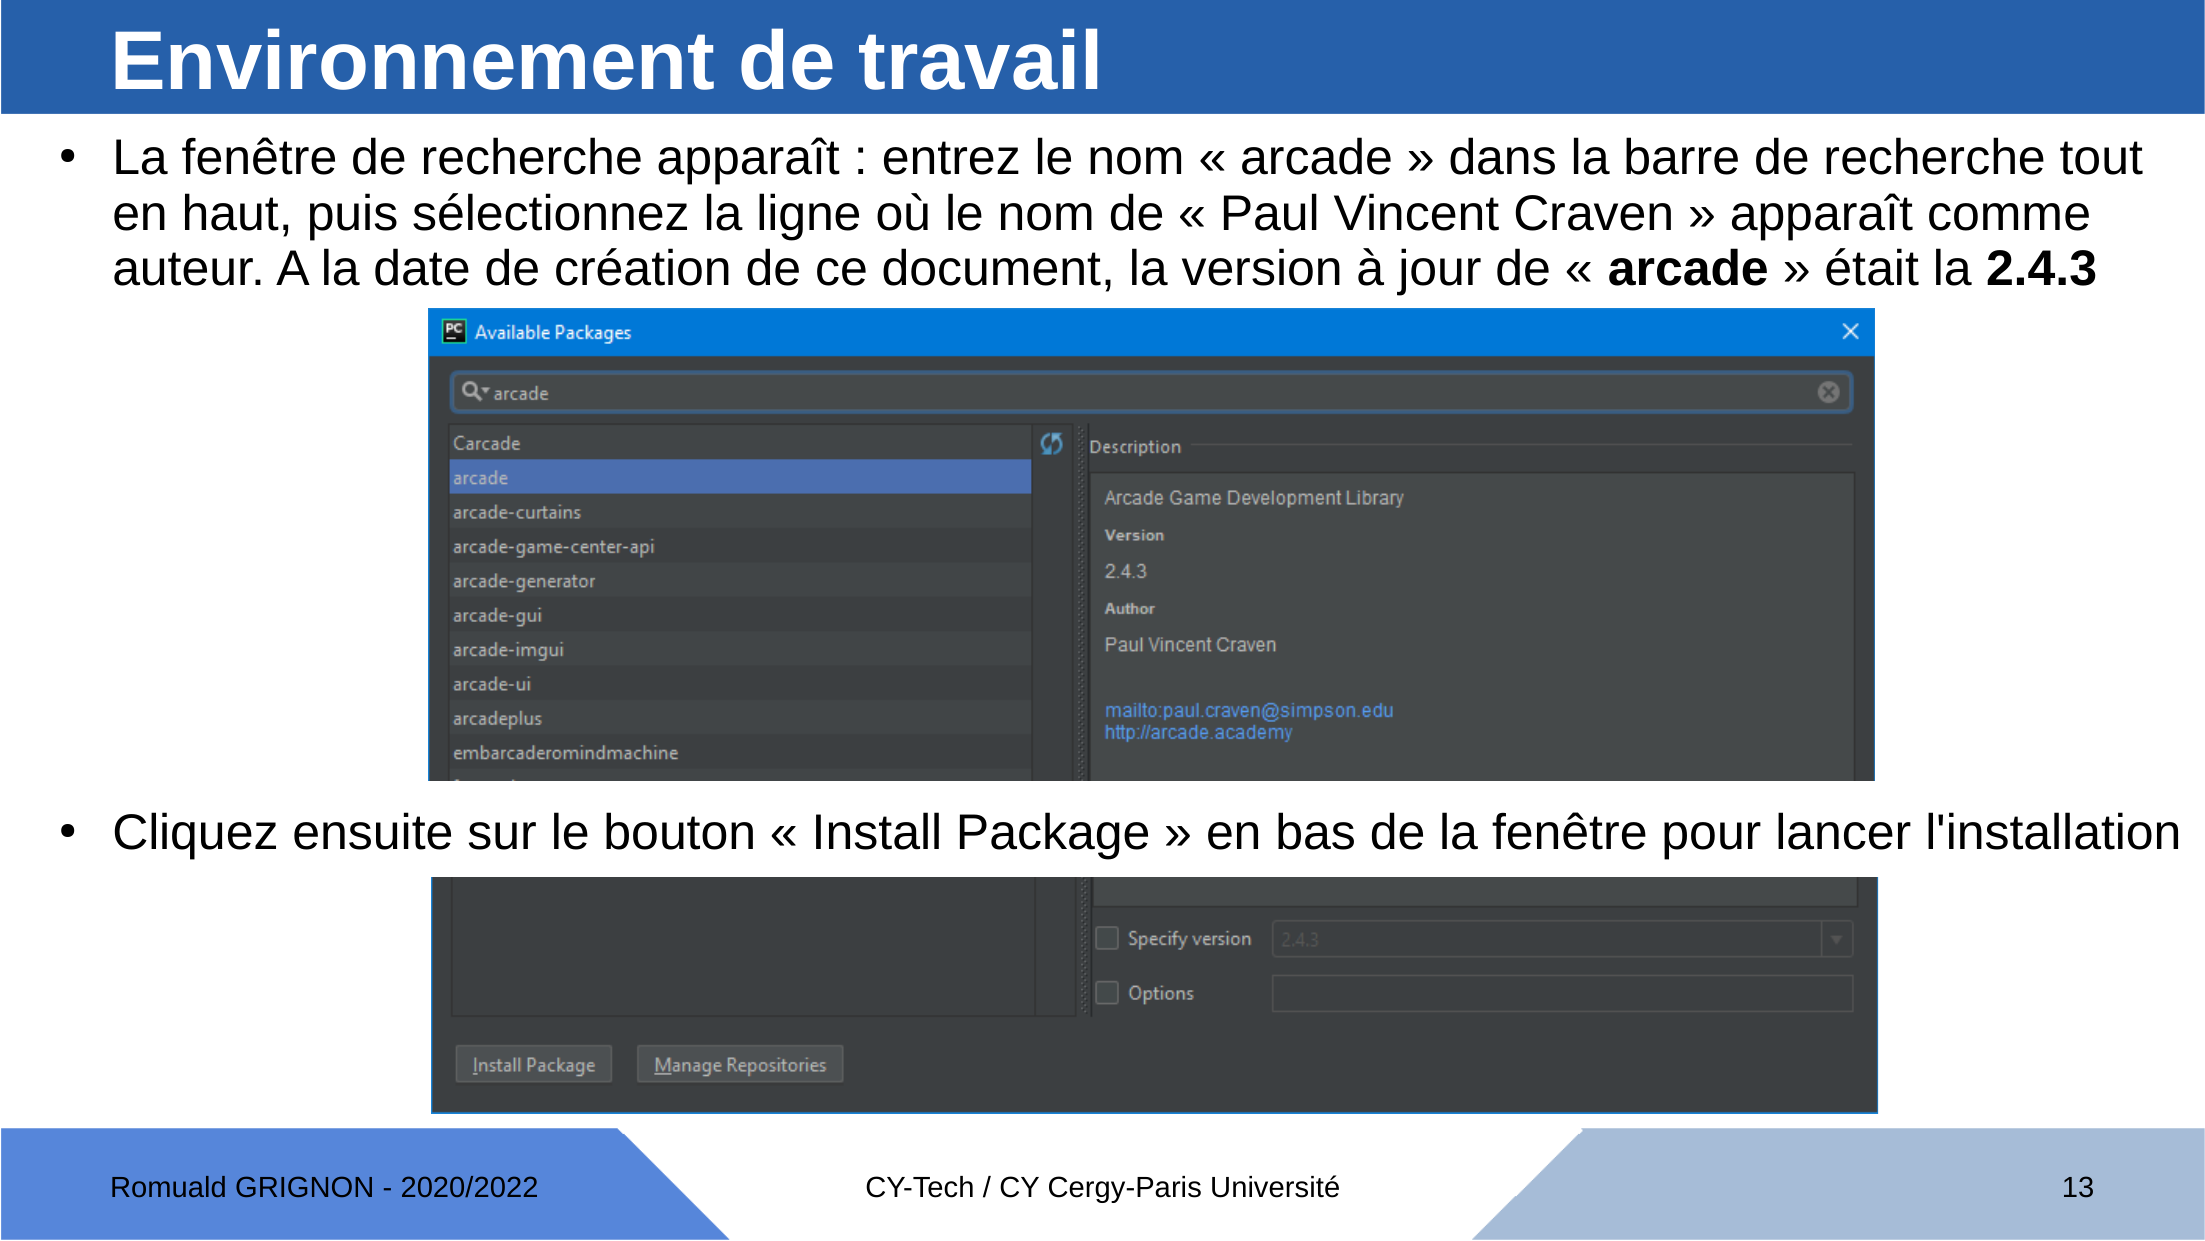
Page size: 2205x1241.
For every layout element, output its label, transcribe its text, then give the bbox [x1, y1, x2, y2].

title Environnement de travail [110, 49, 2095, 199]
picture [0, 0, 2205, 1241]
list La fenêtre de recherche apparaît : entrez le nom « arcade » dans la barre de recherche tout en haut, puis sélectionnez la ligne où le nom de « Paul Vincent Craven » apparaît comme auteur. A la date de création de ce document, la version à jour de « arcade » était la 2.4.3 Cliquez ensuite sur le bouton « Install Package » en bas de la fenêtre pour lancer l'installation [41, 199, 2191, 1069]
